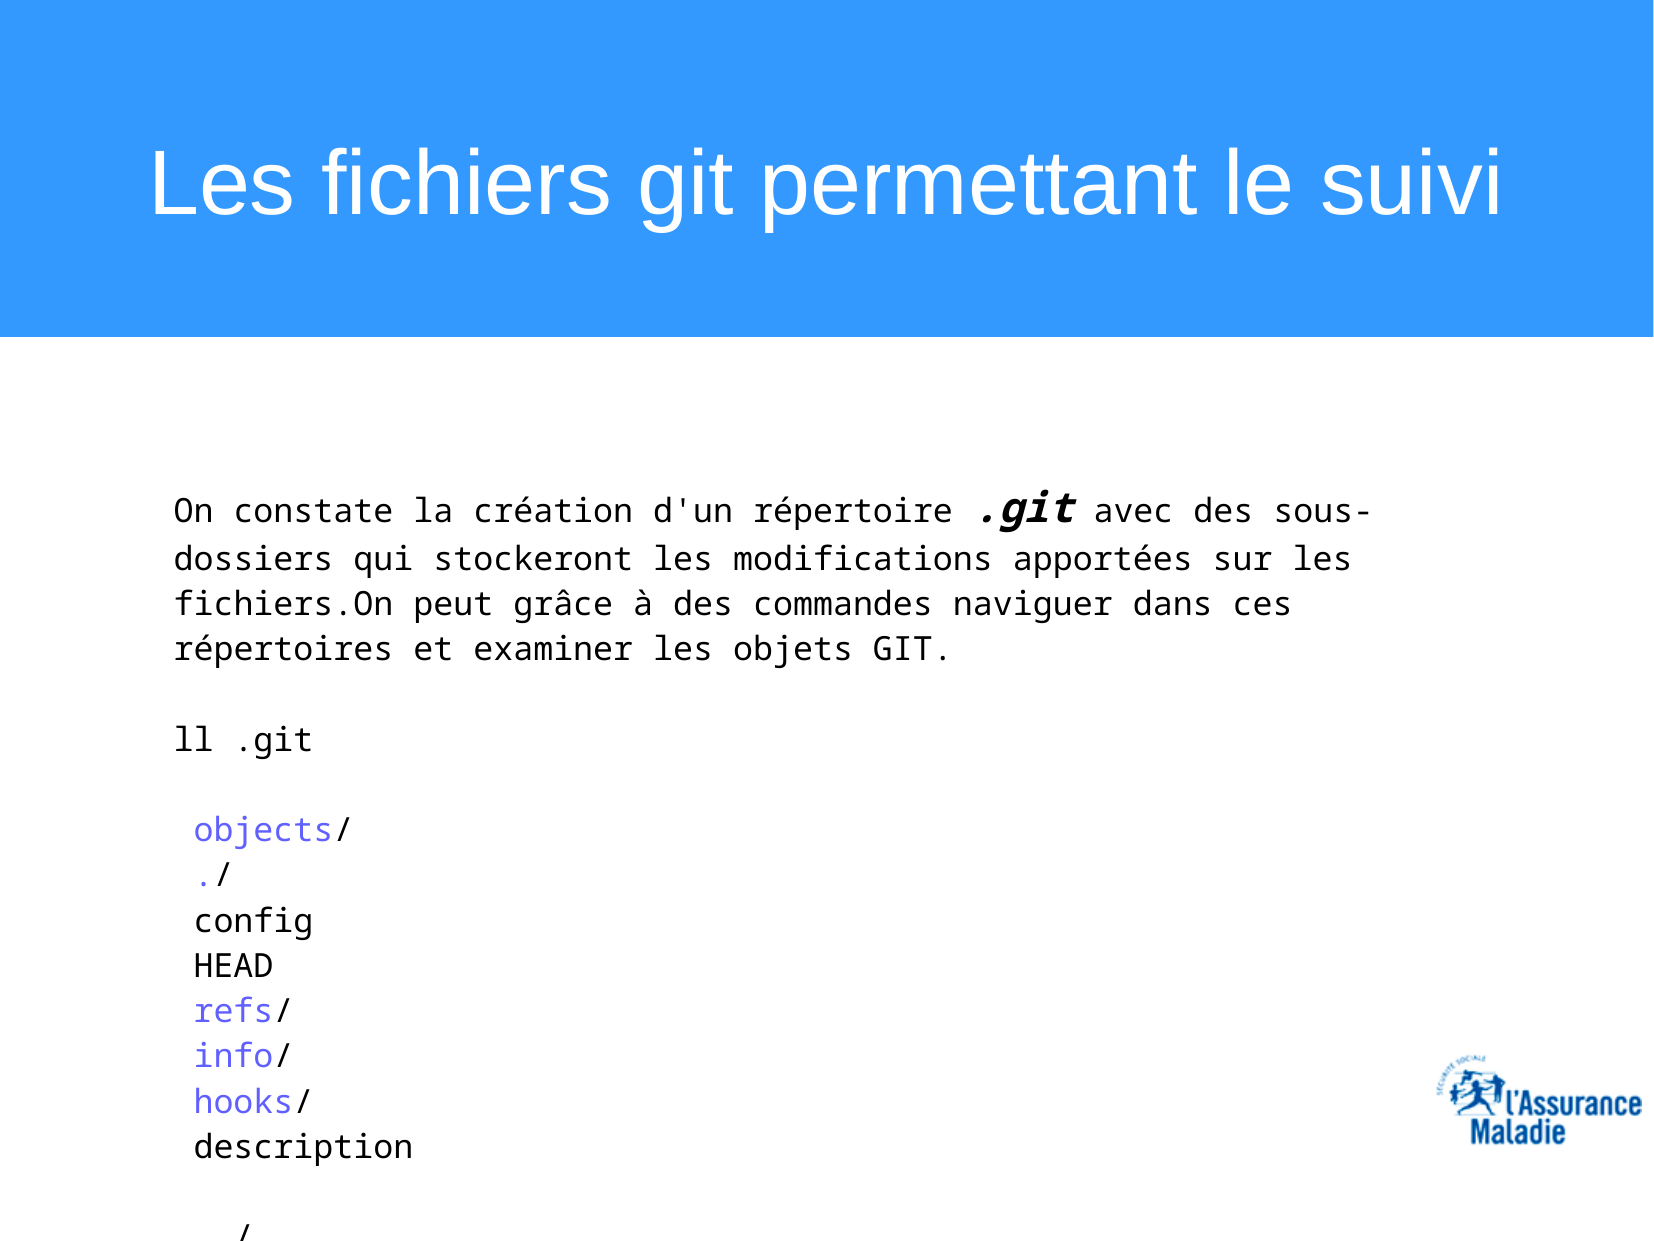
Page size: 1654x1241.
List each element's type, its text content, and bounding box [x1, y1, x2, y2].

picture [1415, 1051, 1642, 1146]
title Les fichiers git permettant le suivi [0, 0, 1654, 337]
text_box On constate la création d'un répertoire .git avec des sous-dossiers qui stockeront les modifications apportées sur les fichiers.On peut grâce à des commandes naviguer dans ces répertoires et examiner les objets GIT. ll .git objects/ ./ config HEAD refs/ info/ hooks/ description ../ [158, 425, 1406, 1048]
